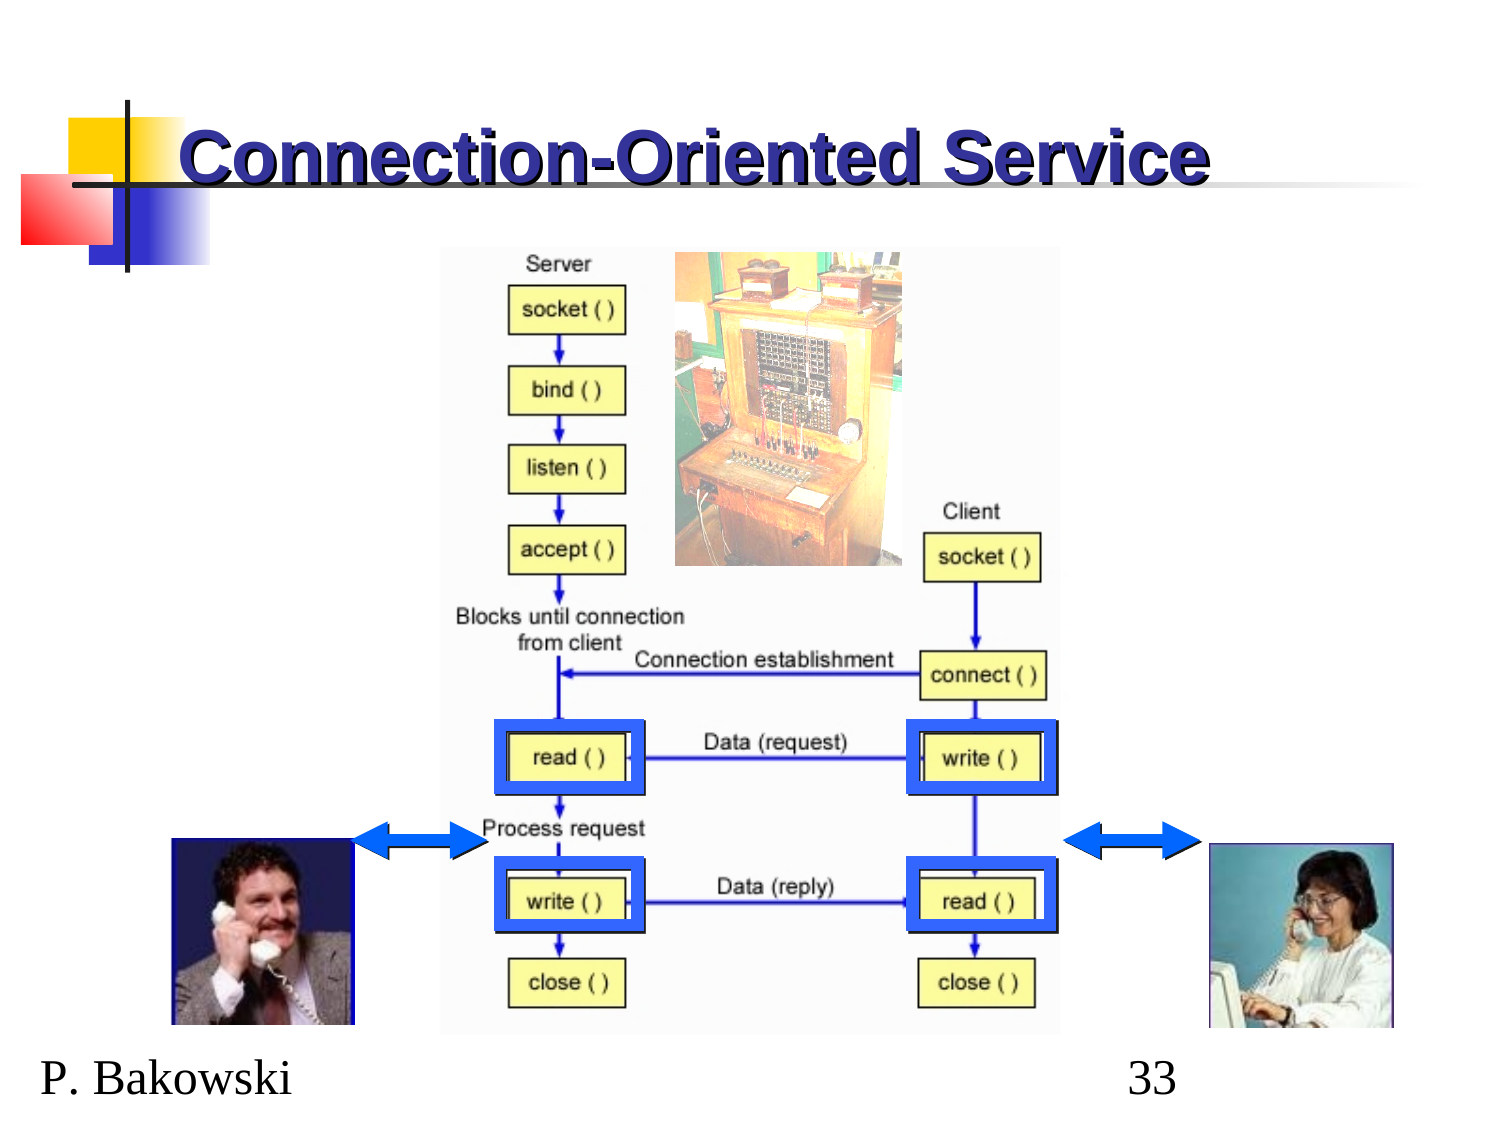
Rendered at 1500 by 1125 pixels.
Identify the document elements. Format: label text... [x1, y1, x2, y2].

picture [1209, 843, 1394, 1028]
picture [437, 240, 1072, 1051]
title Connection-Oriented Service [162, 99, 1400, 288]
picture [170, 838, 355, 1025]
